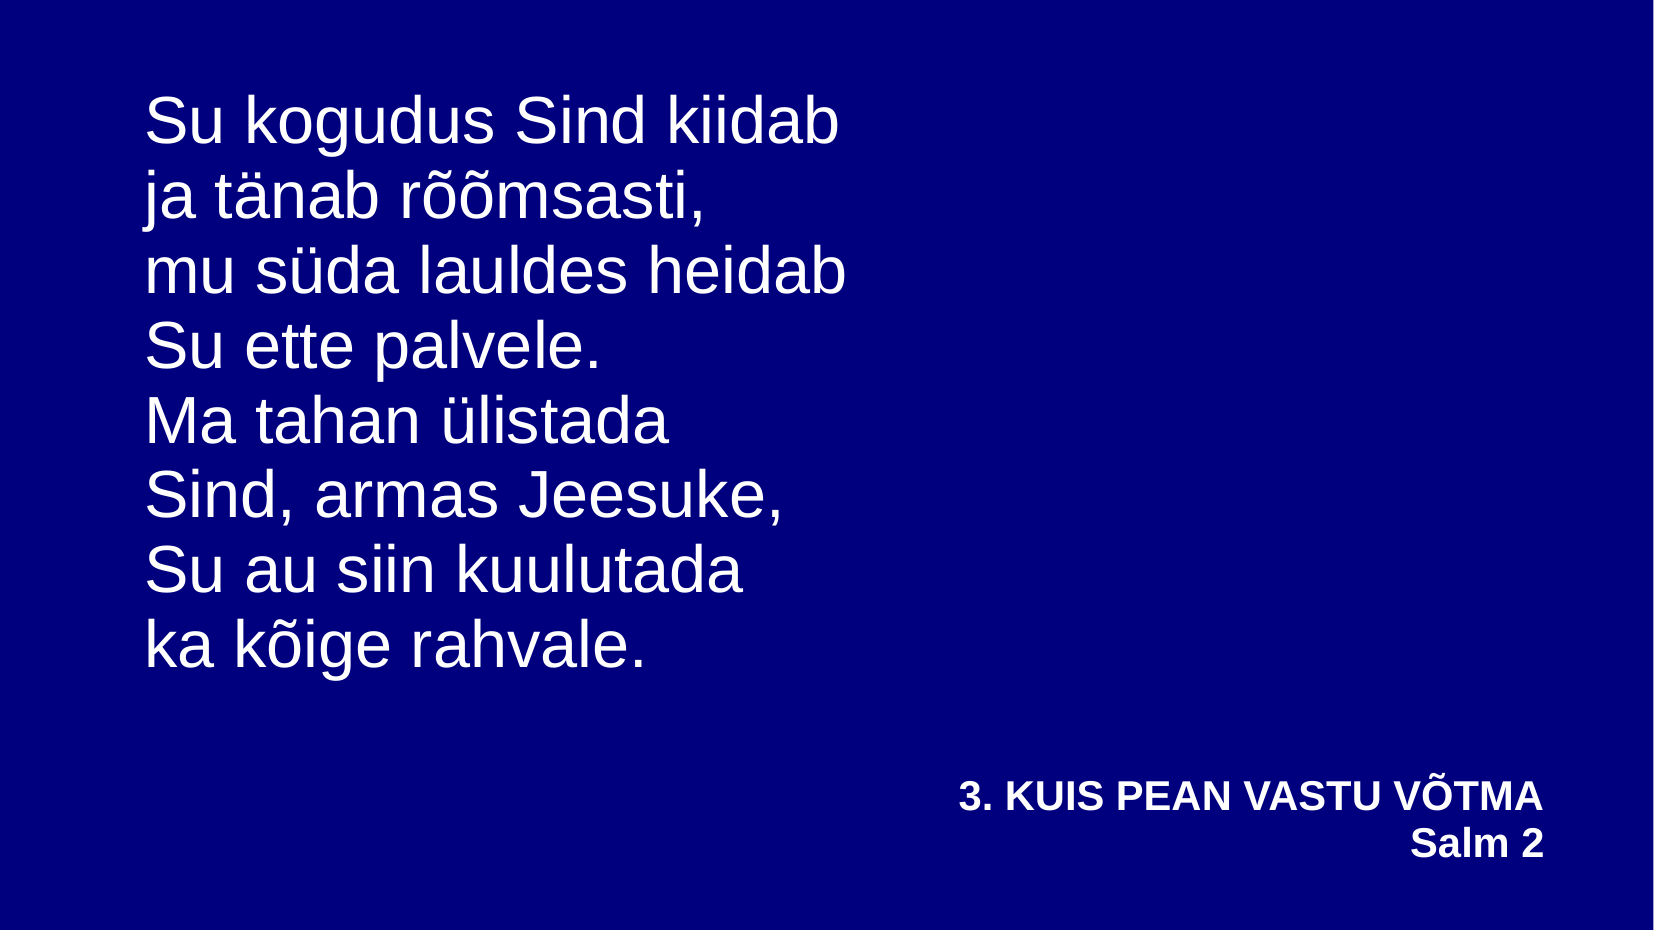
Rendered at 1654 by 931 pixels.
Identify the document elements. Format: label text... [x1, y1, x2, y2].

text_box Su kogudus Sind kiidab ja tänab rõõmsasti, mu süda lauldes heidab Su ette palvele. Ma tahan ülistada Sind, armas Jeesuke, Su au siin kuulutada ka kõige rahvale. [129, 76, 1530, 765]
text_box 3. KUIS PEAN VASTU VÕTMA Salm 2 [82, 765, 1560, 920]
